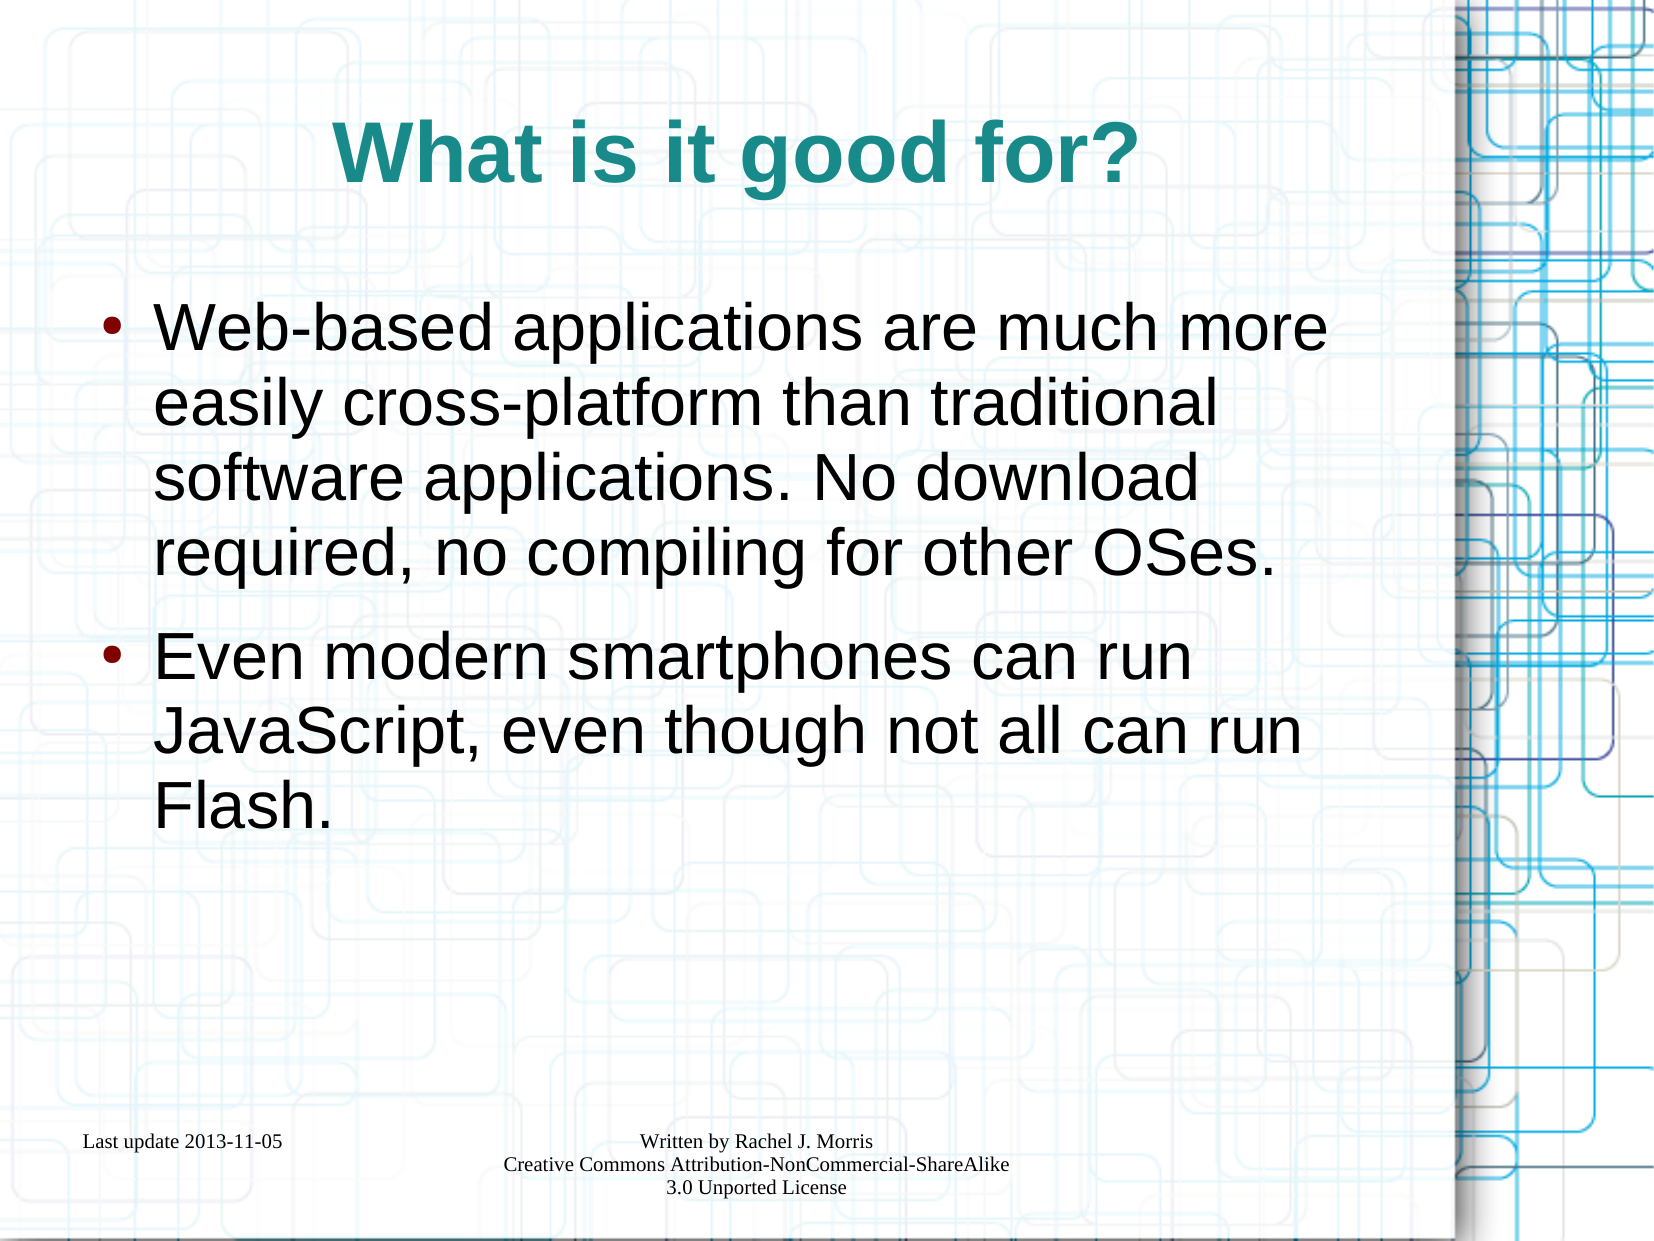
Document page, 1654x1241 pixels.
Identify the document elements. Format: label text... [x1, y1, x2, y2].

list Web-based applications are much more easily cross-platform than traditional software applications. No download required, no compiling for other OSes. Even modern smartphones can run JavaScript, even though not all can run Flash. [82, 290, 1418, 1010]
title What is it good for? [59, 49, 1418, 257]
picture [0, 0, 1654, 1241]
